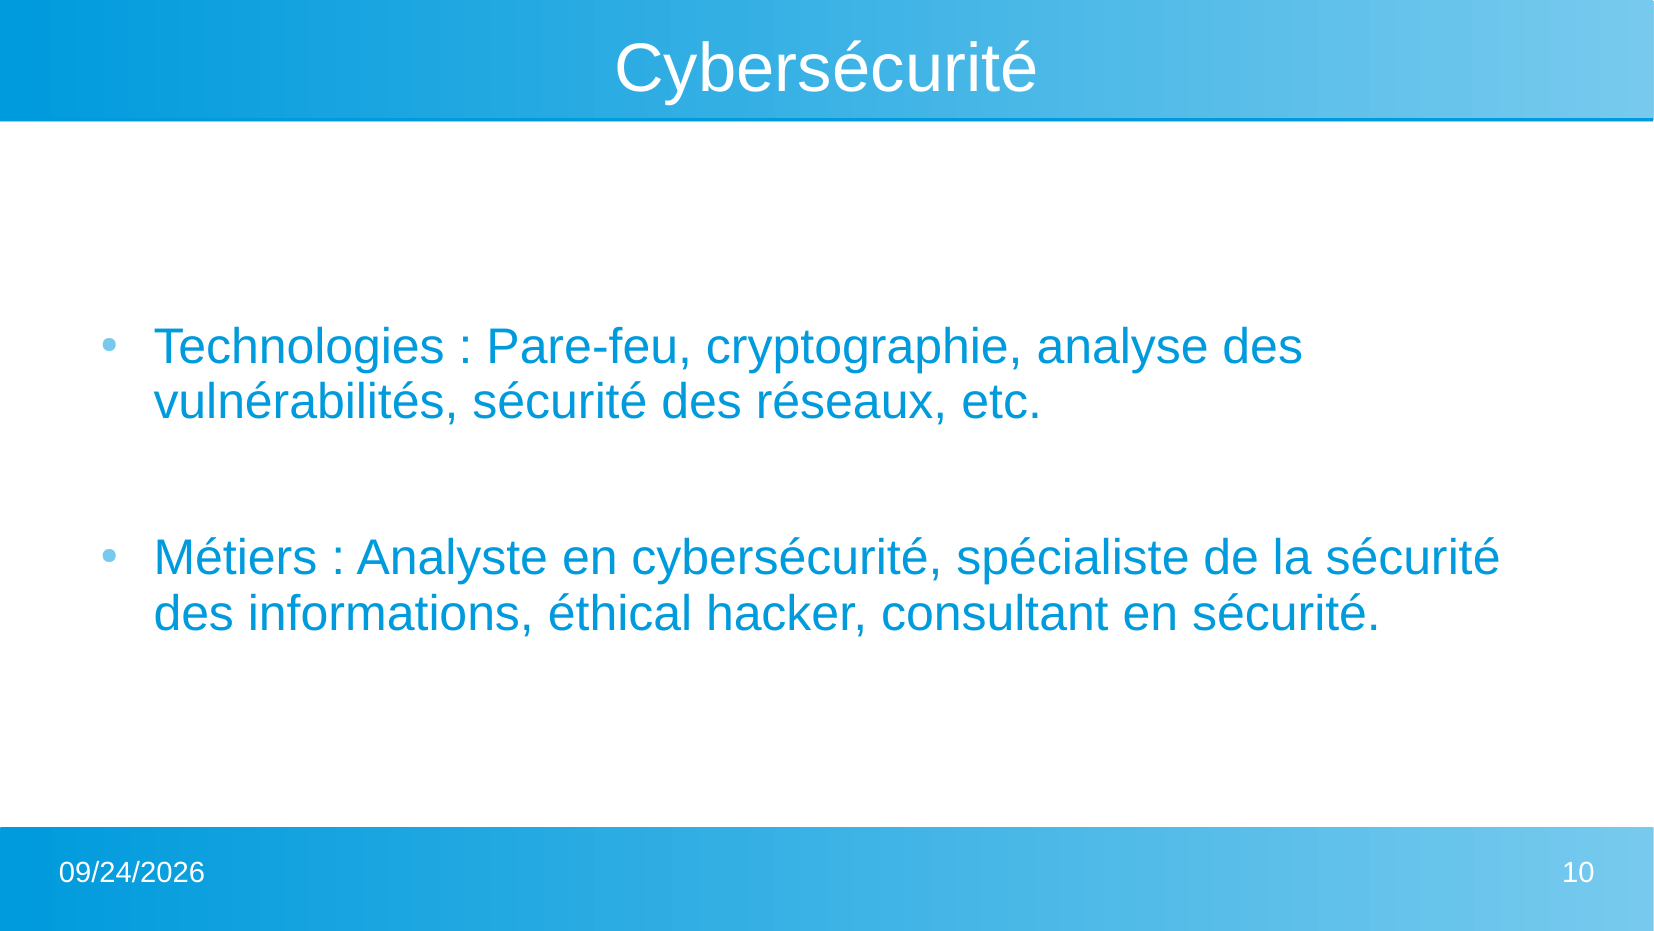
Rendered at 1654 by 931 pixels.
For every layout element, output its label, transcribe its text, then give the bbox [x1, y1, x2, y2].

title Cybersécurité [82, 0, 1571, 146]
list Technologies : Pare-feu, cryptographie, analyse des vulnérabilités, sécurité des réseaux, etc. Métiers : Analyste en cybersécurité, spécialiste de la sécurité des informations, éthical hacker, consultant en sécurité. [82, 318, 1571, 858]
